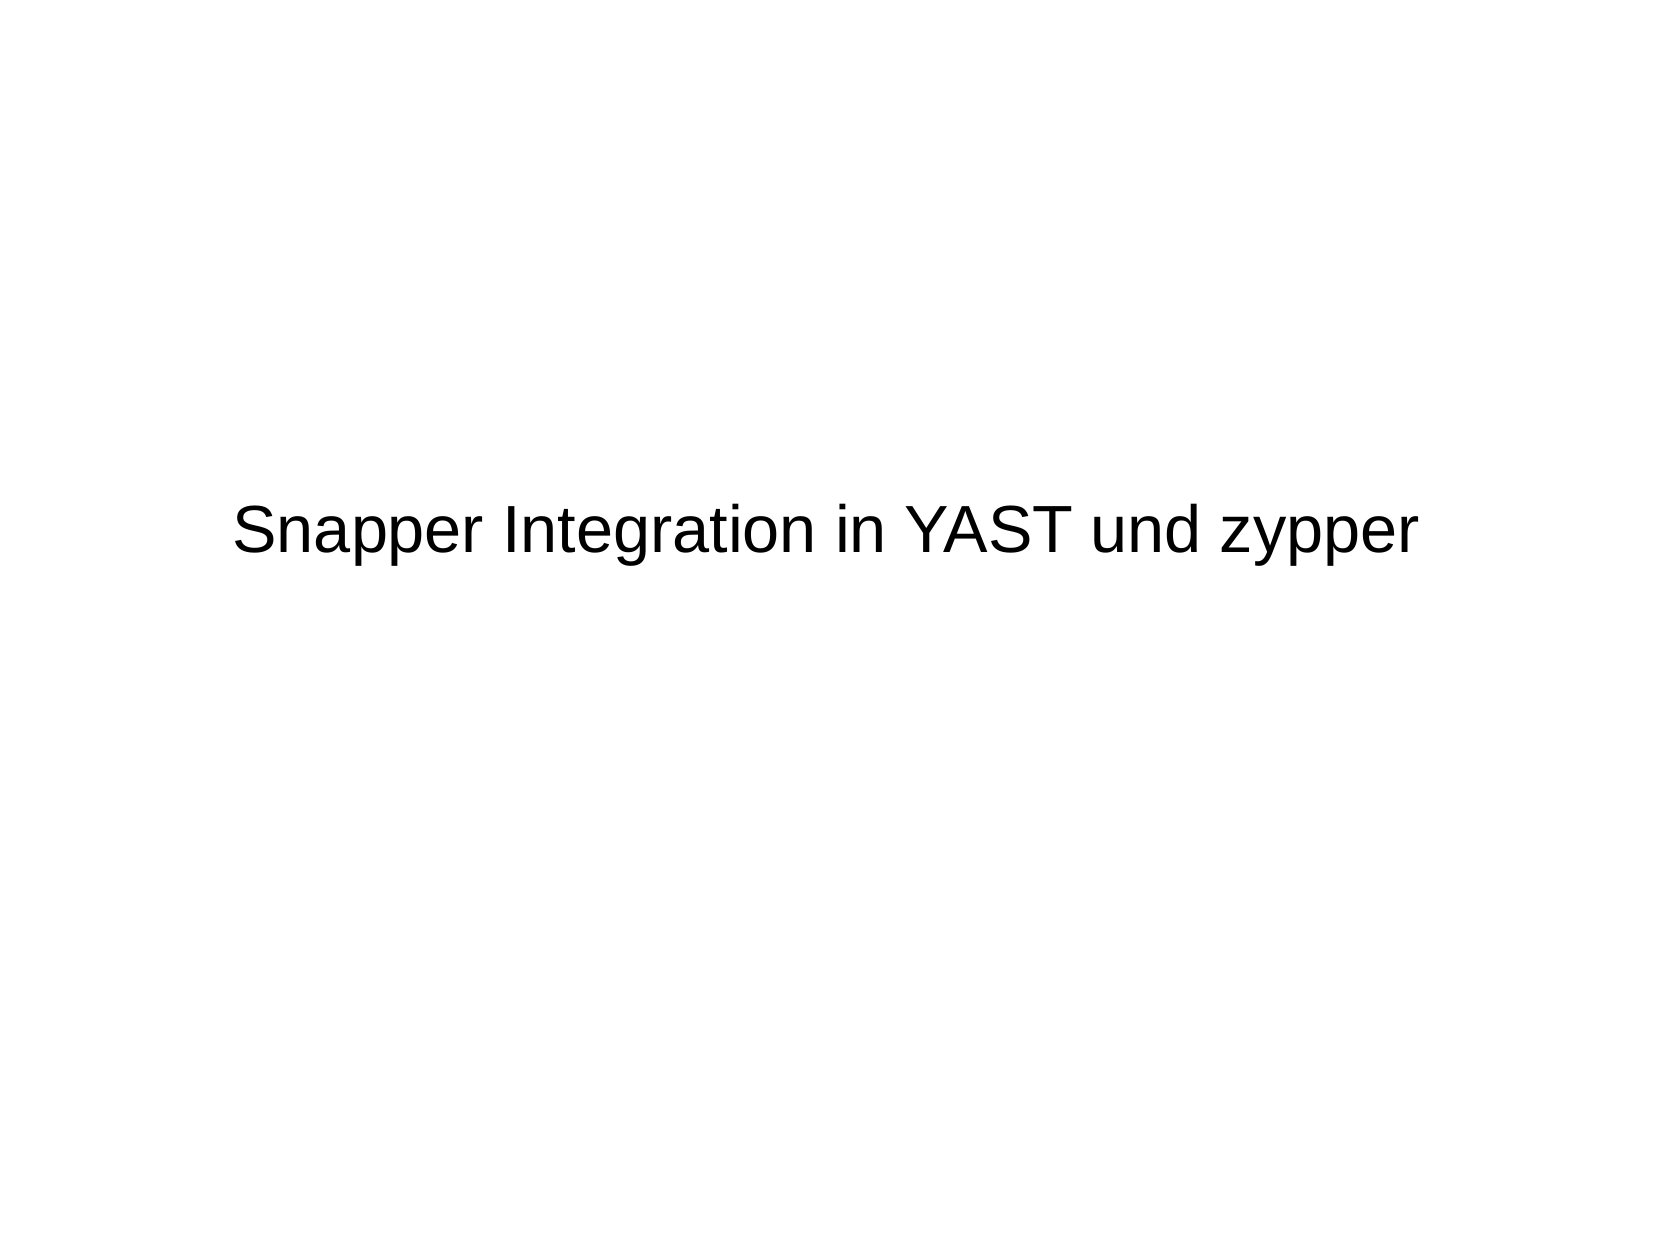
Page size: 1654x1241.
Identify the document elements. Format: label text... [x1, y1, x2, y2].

subtitle Snapper Integration in YAST und zypper [82, 49, 1571, 1010]
